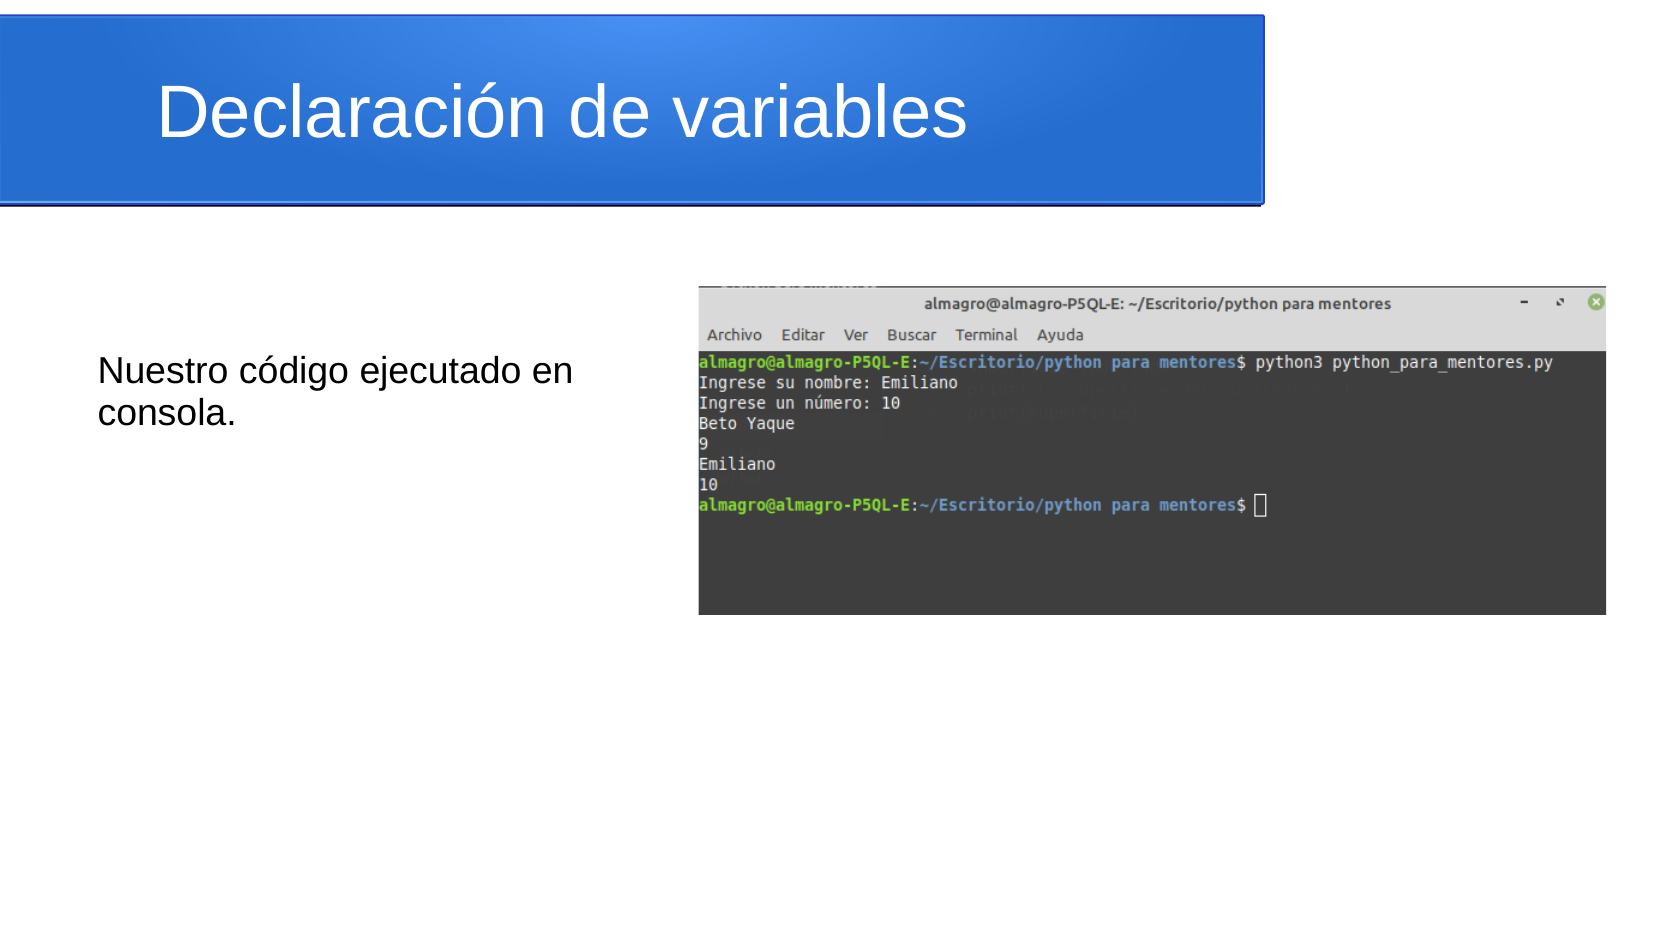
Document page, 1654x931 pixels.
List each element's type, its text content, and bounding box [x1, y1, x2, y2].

title Declaración de variables [82, 35, 1235, 189]
text_box Nuestro código ejecutado en consola. [82, 342, 626, 442]
picture [692, 283, 1607, 615]
